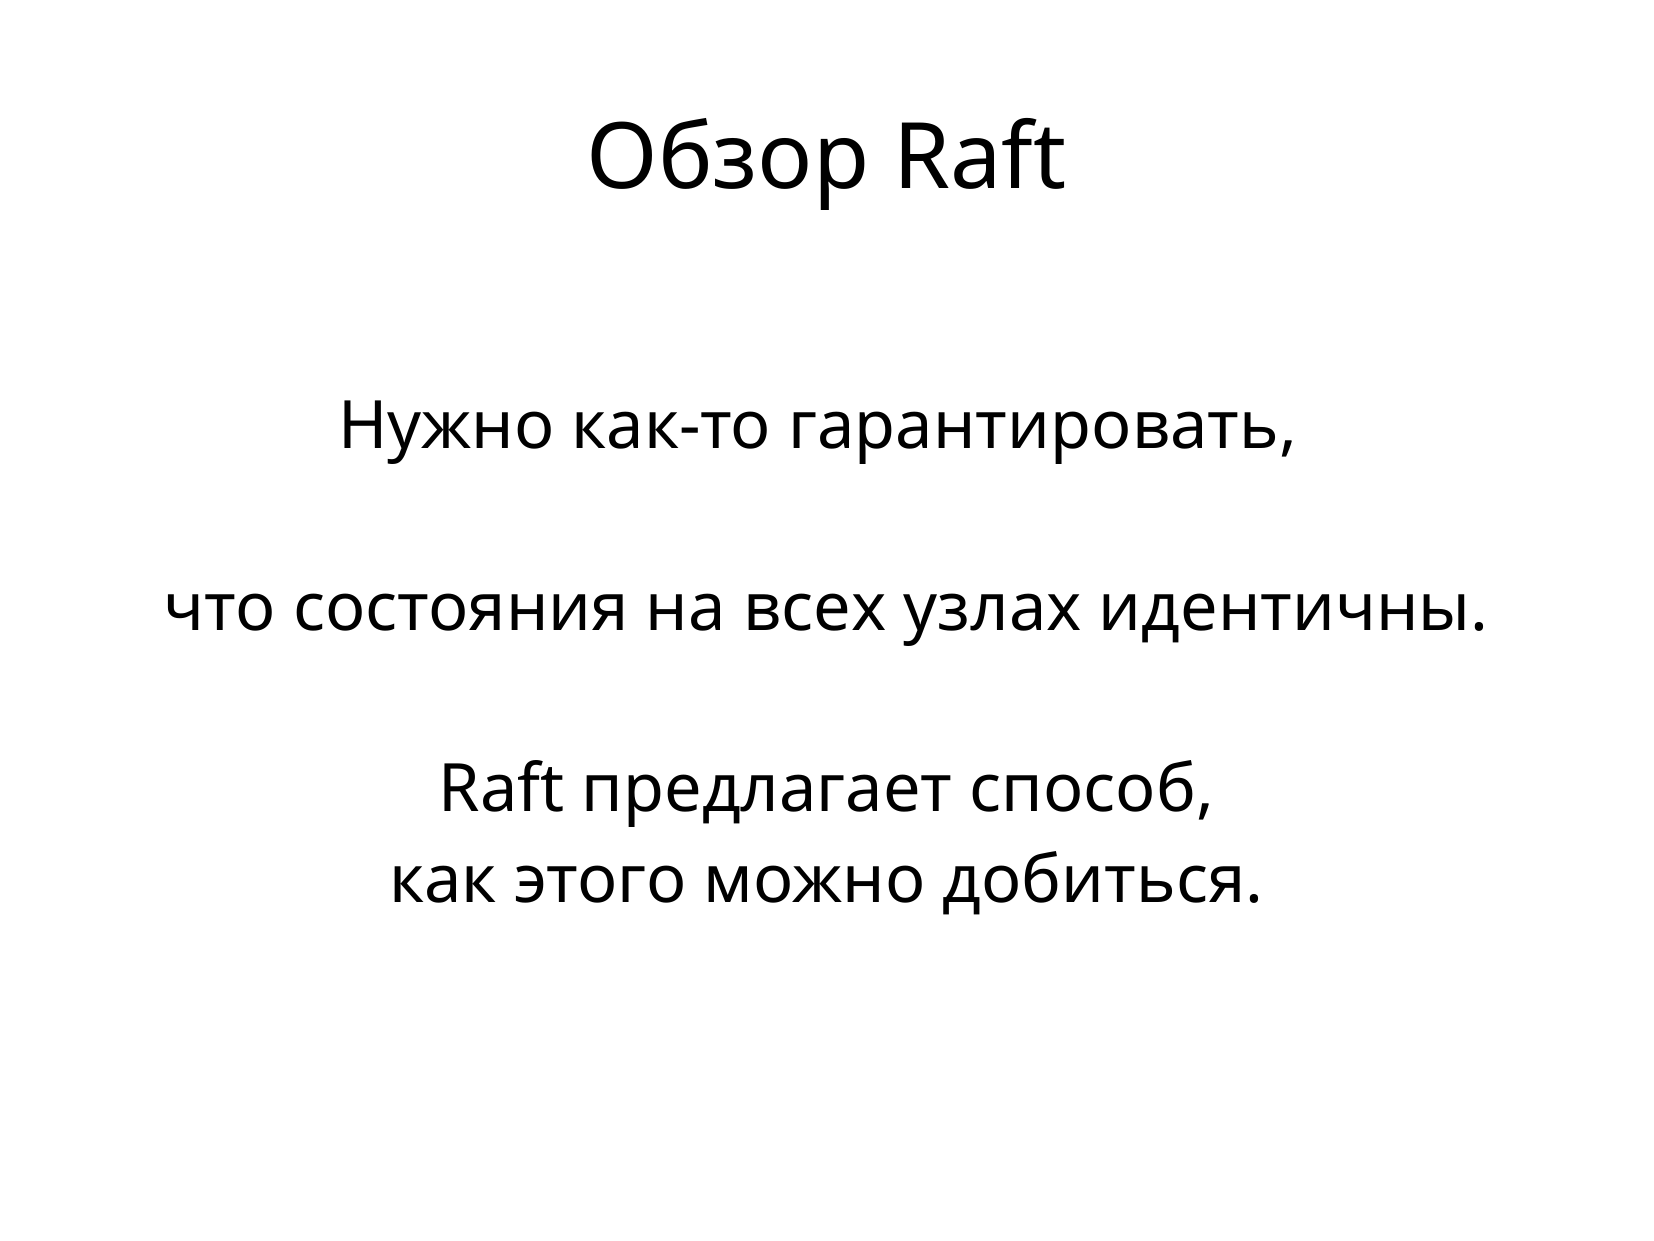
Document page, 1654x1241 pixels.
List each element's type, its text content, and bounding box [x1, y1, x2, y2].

subtitle Нужно как-то гарантировать, что состояния на всех узлах идентичны. Raft предлагает способ, как этого можно добиться. [82, 290, 1571, 1010]
title Обзор Raft [82, 49, 1571, 257]
